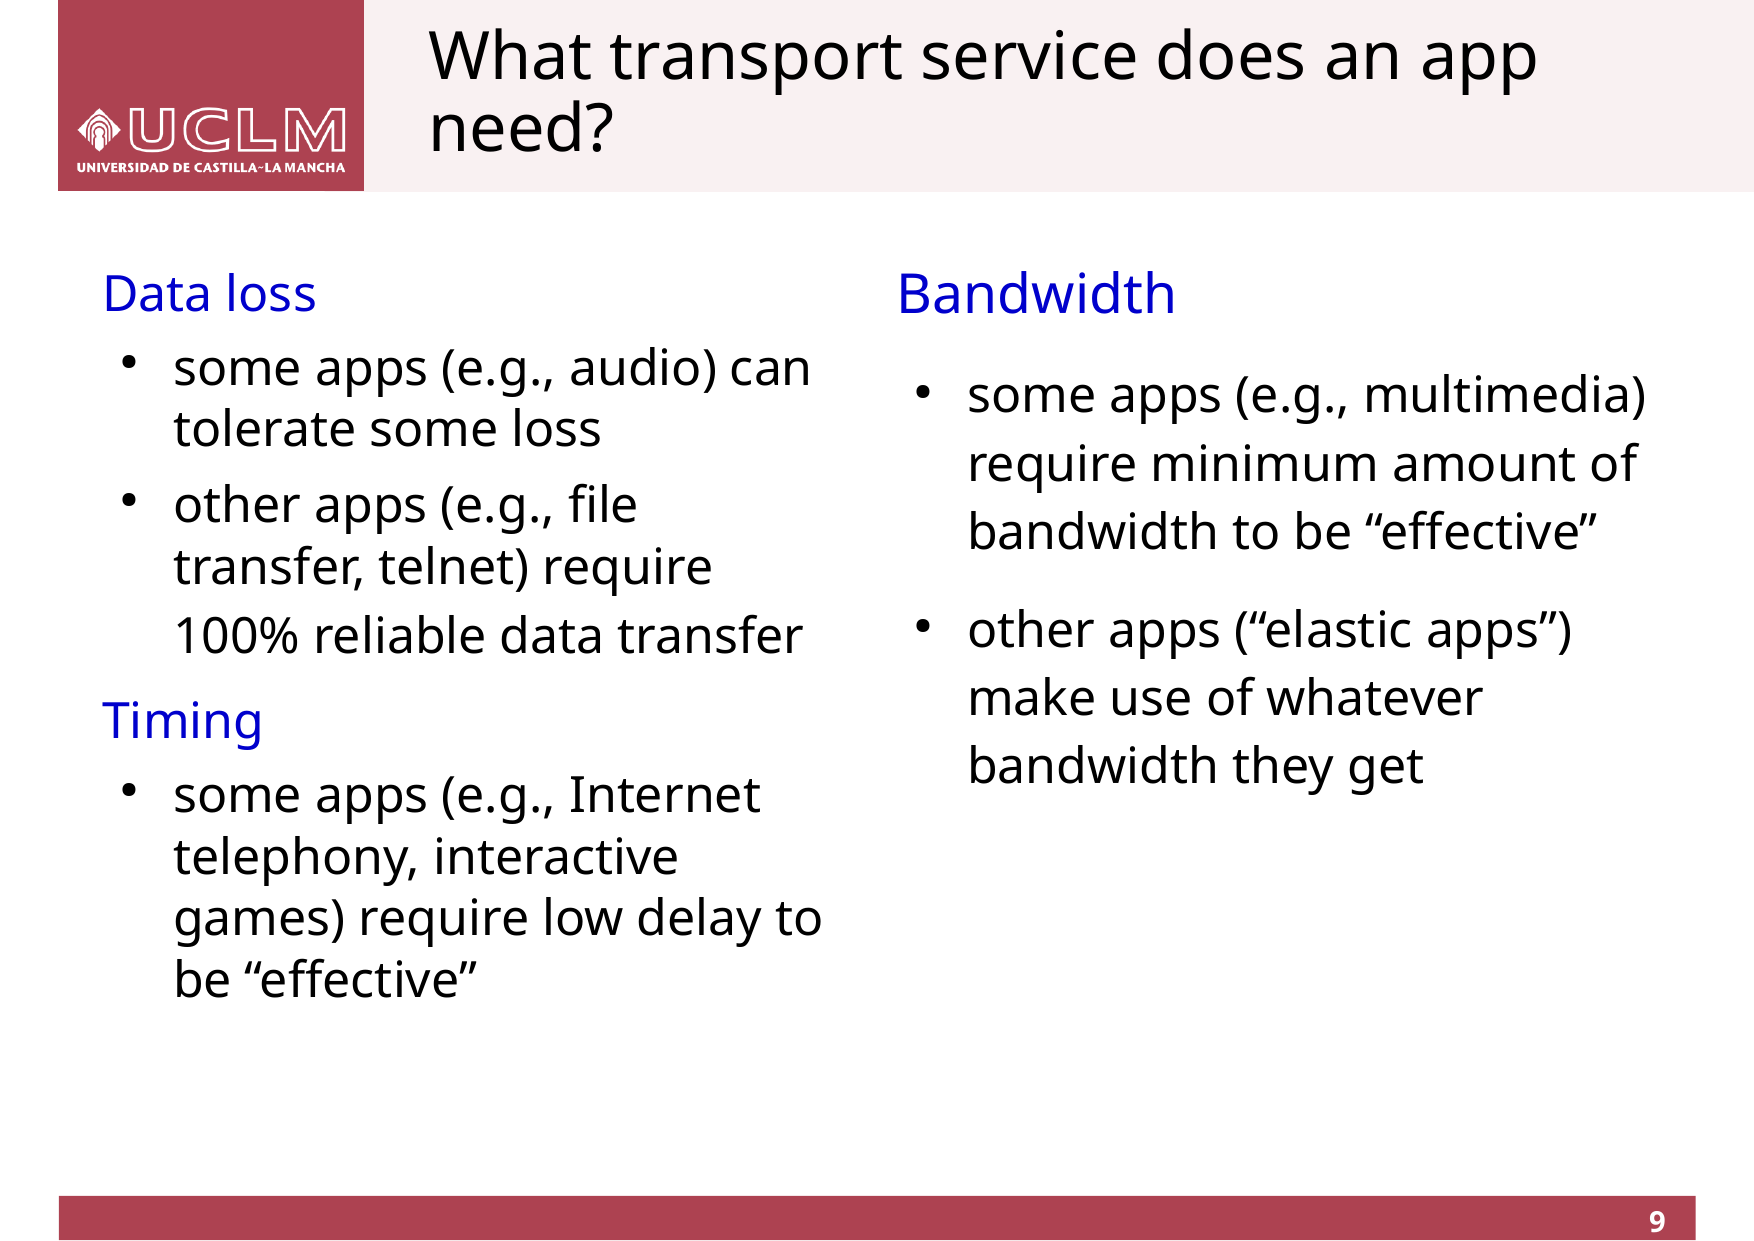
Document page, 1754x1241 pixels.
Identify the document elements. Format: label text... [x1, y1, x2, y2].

list Timing some apps (e.g., Internet telephony, interactive games) require low delay to be “effective” [87, 682, 858, 1073]
picture [58, 0, 364, 191]
title What transport service does an app need? [413, 0, 1667, 198]
list Bandwidth some apps (e.g., multimedia) require minimum amount of bandwidth to be “effective” other apps (“elastic apps”) make use of whatever bandwidth they get [896, 254, 1667, 1074]
list Data loss some apps (e.g., audio) can tolerate some loss other apps (e.g., file transfer, telnet) require 100% reliable data transfer [87, 254, 858, 665]
